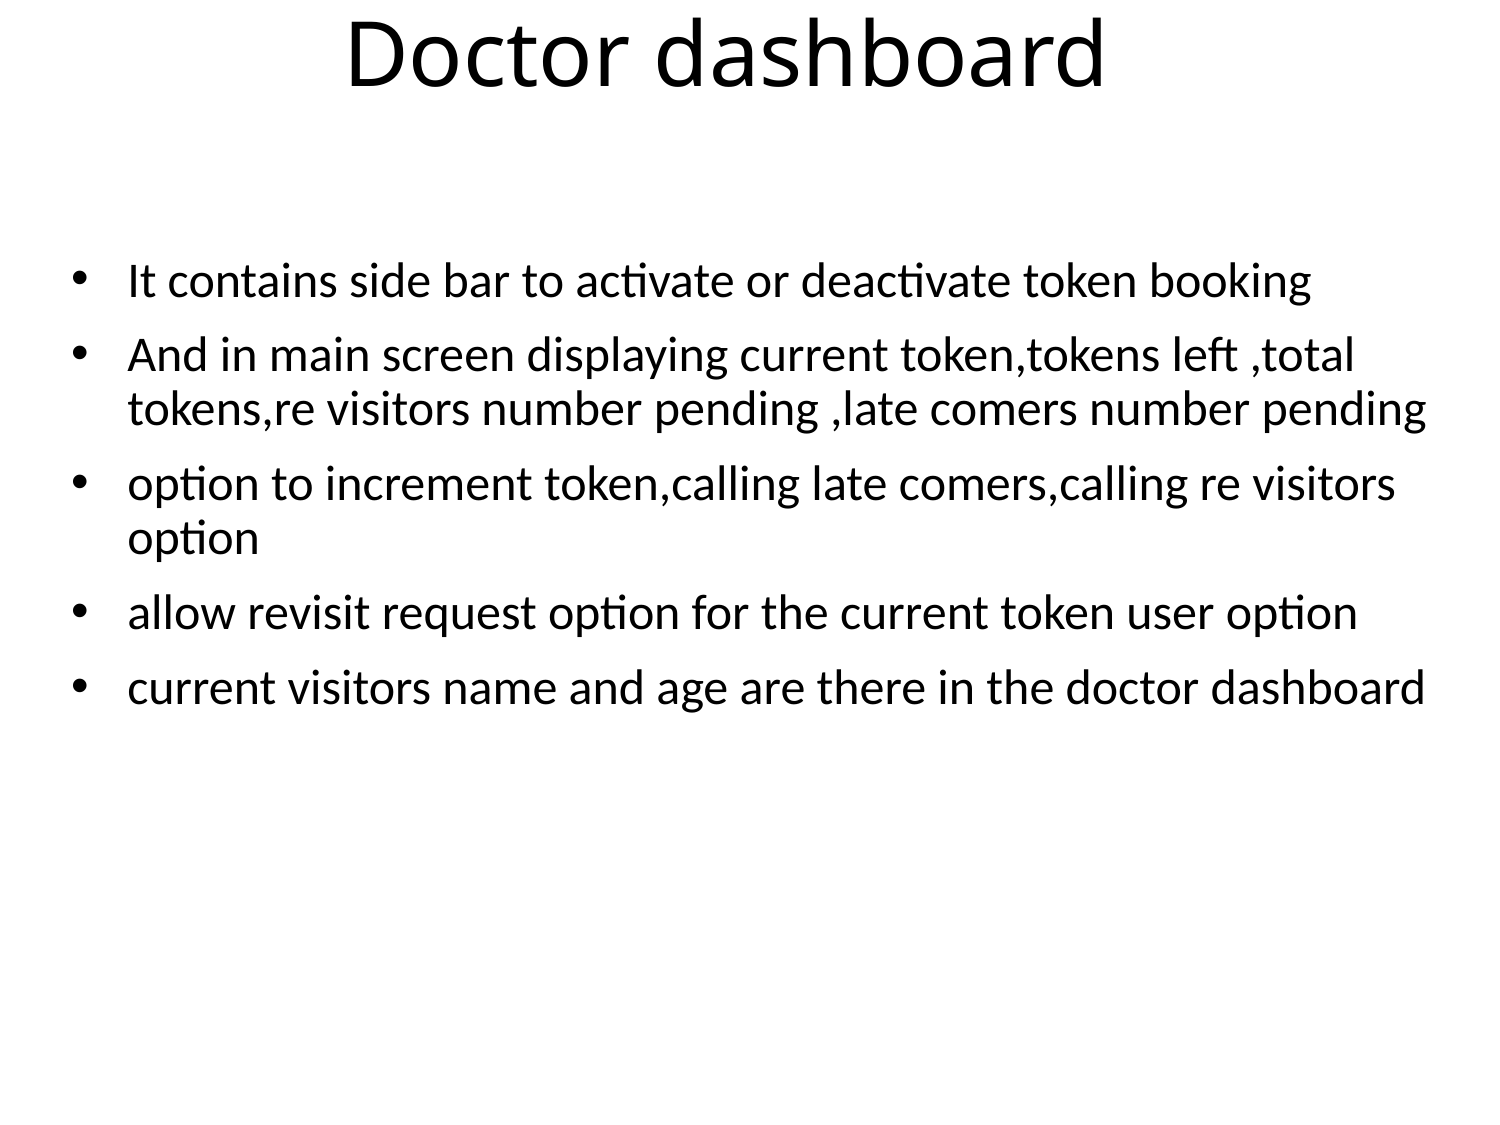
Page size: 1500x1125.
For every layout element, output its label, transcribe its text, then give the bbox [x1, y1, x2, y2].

title Doctor dashboard [64, 0, 1388, 222]
subtitle It contains side bar to activate or deactivate token booking And in main screen displaying current token,tokens left ,total tokens,re visitors number pending ,late comers number pending option to increment token,calling late comers,calling re visitors option allow revisit request option for the current token user option current visitors name and age are there in the doctor dashboard [56, 246, 1448, 1066]
